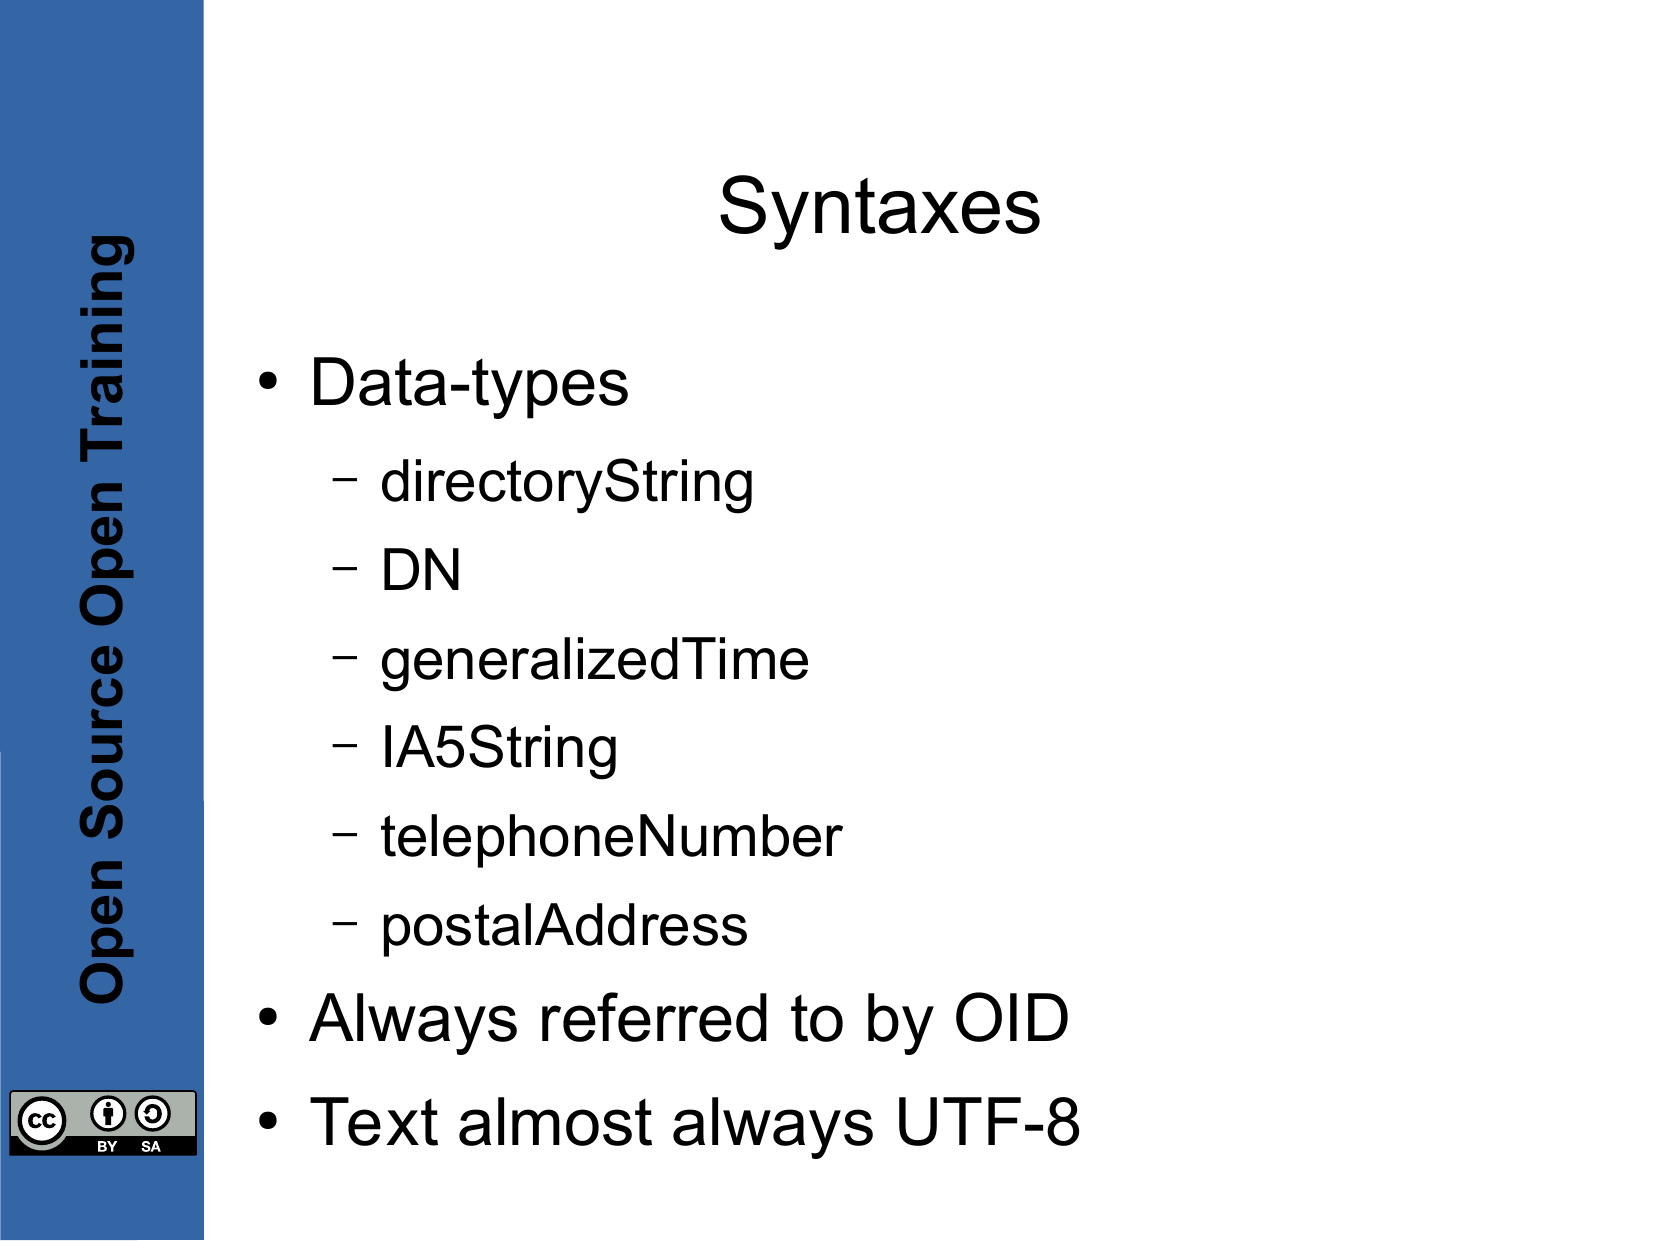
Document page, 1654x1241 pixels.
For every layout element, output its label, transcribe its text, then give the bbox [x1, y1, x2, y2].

list Data-types directoryString DN generalizedTime IA5String telephoneNumber postalAddress Always referred to by OID Text almost always UTF-8 [238, 344, 1534, 1161]
title Syntaxes [227, 102, 1534, 310]
